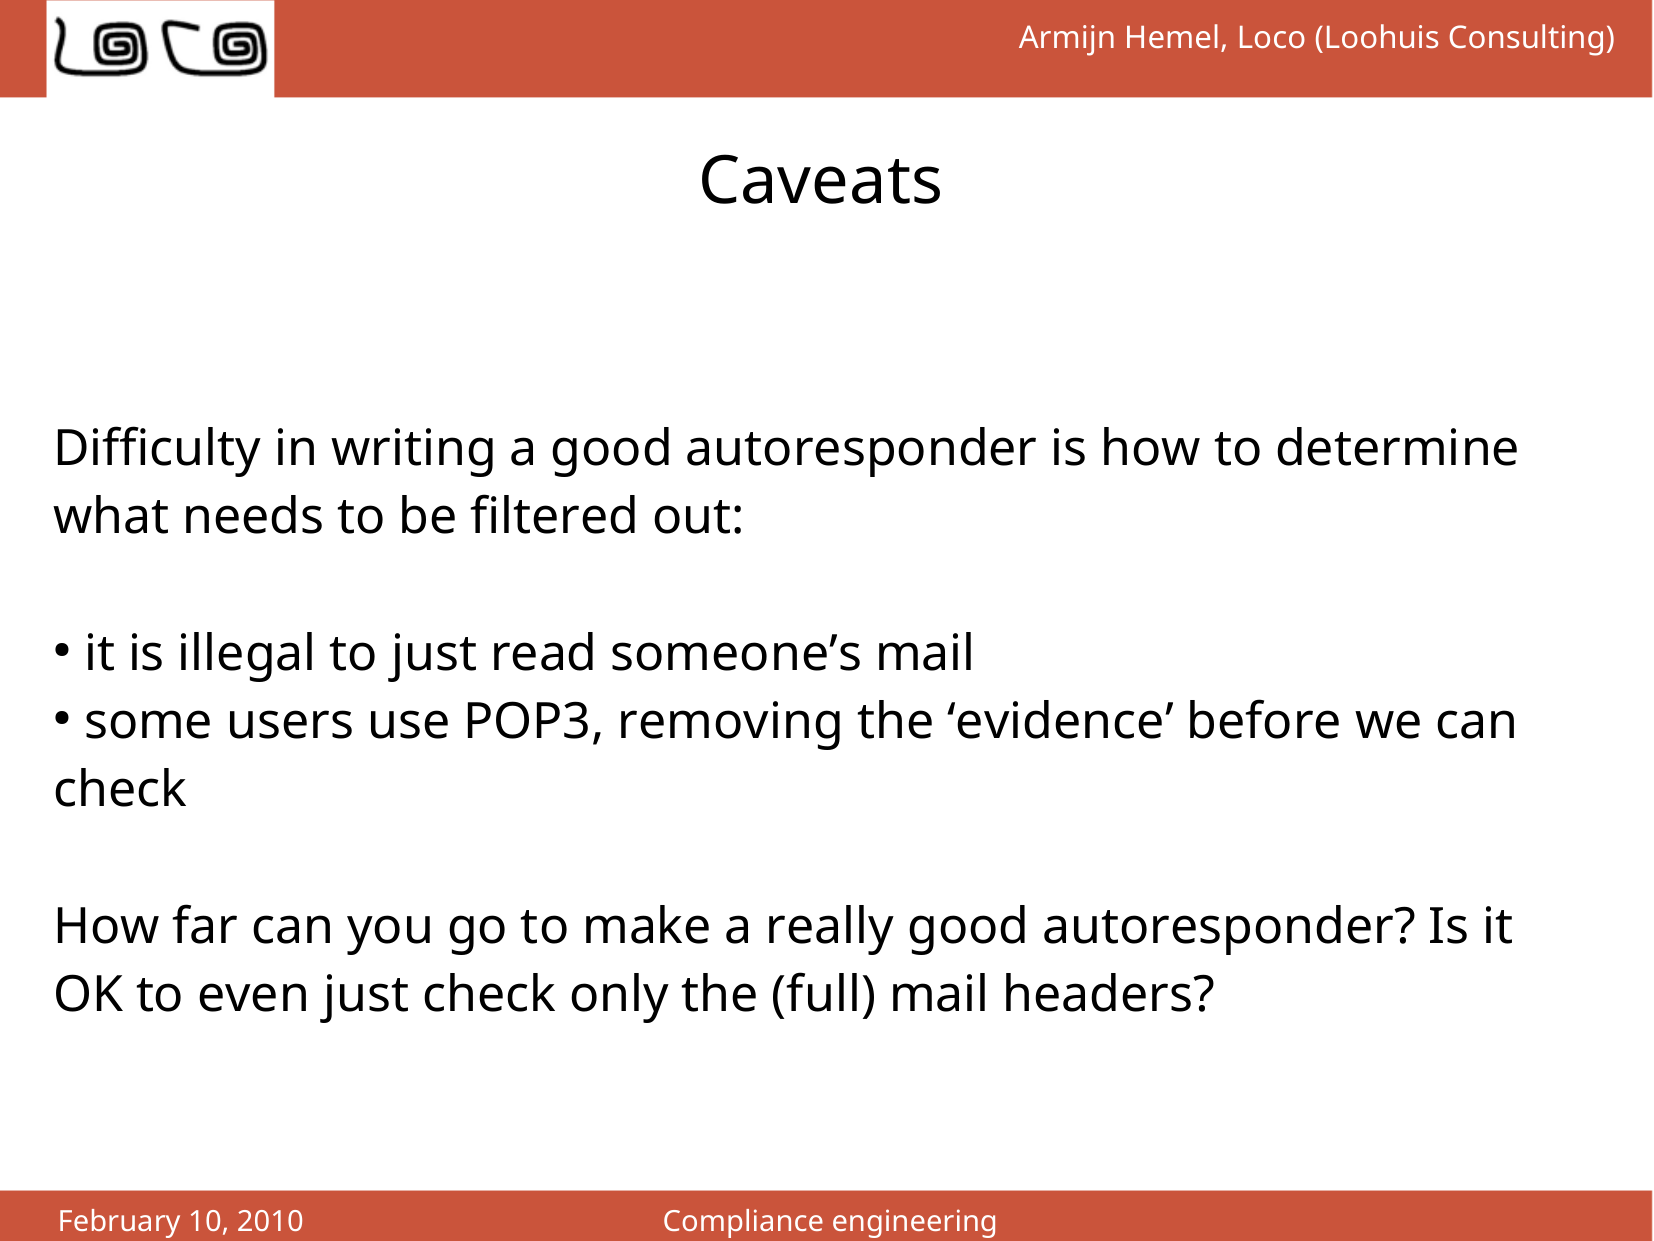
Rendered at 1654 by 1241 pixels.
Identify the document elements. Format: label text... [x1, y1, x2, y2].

title Caveats [47, 125, 1595, 229]
picture [0, 0, 1654, 1241]
subtitle Difficulty in writing a good autoresponder is how to determine what needs to be filtered out: it is illegal to just read someone’s mail some users use POP3, removing the ‘evidence’ before we can check How far can you go to make a really good autoresponder? Is it OK to even just check only the (full) mail headers? [53, 265, 1595, 1173]
